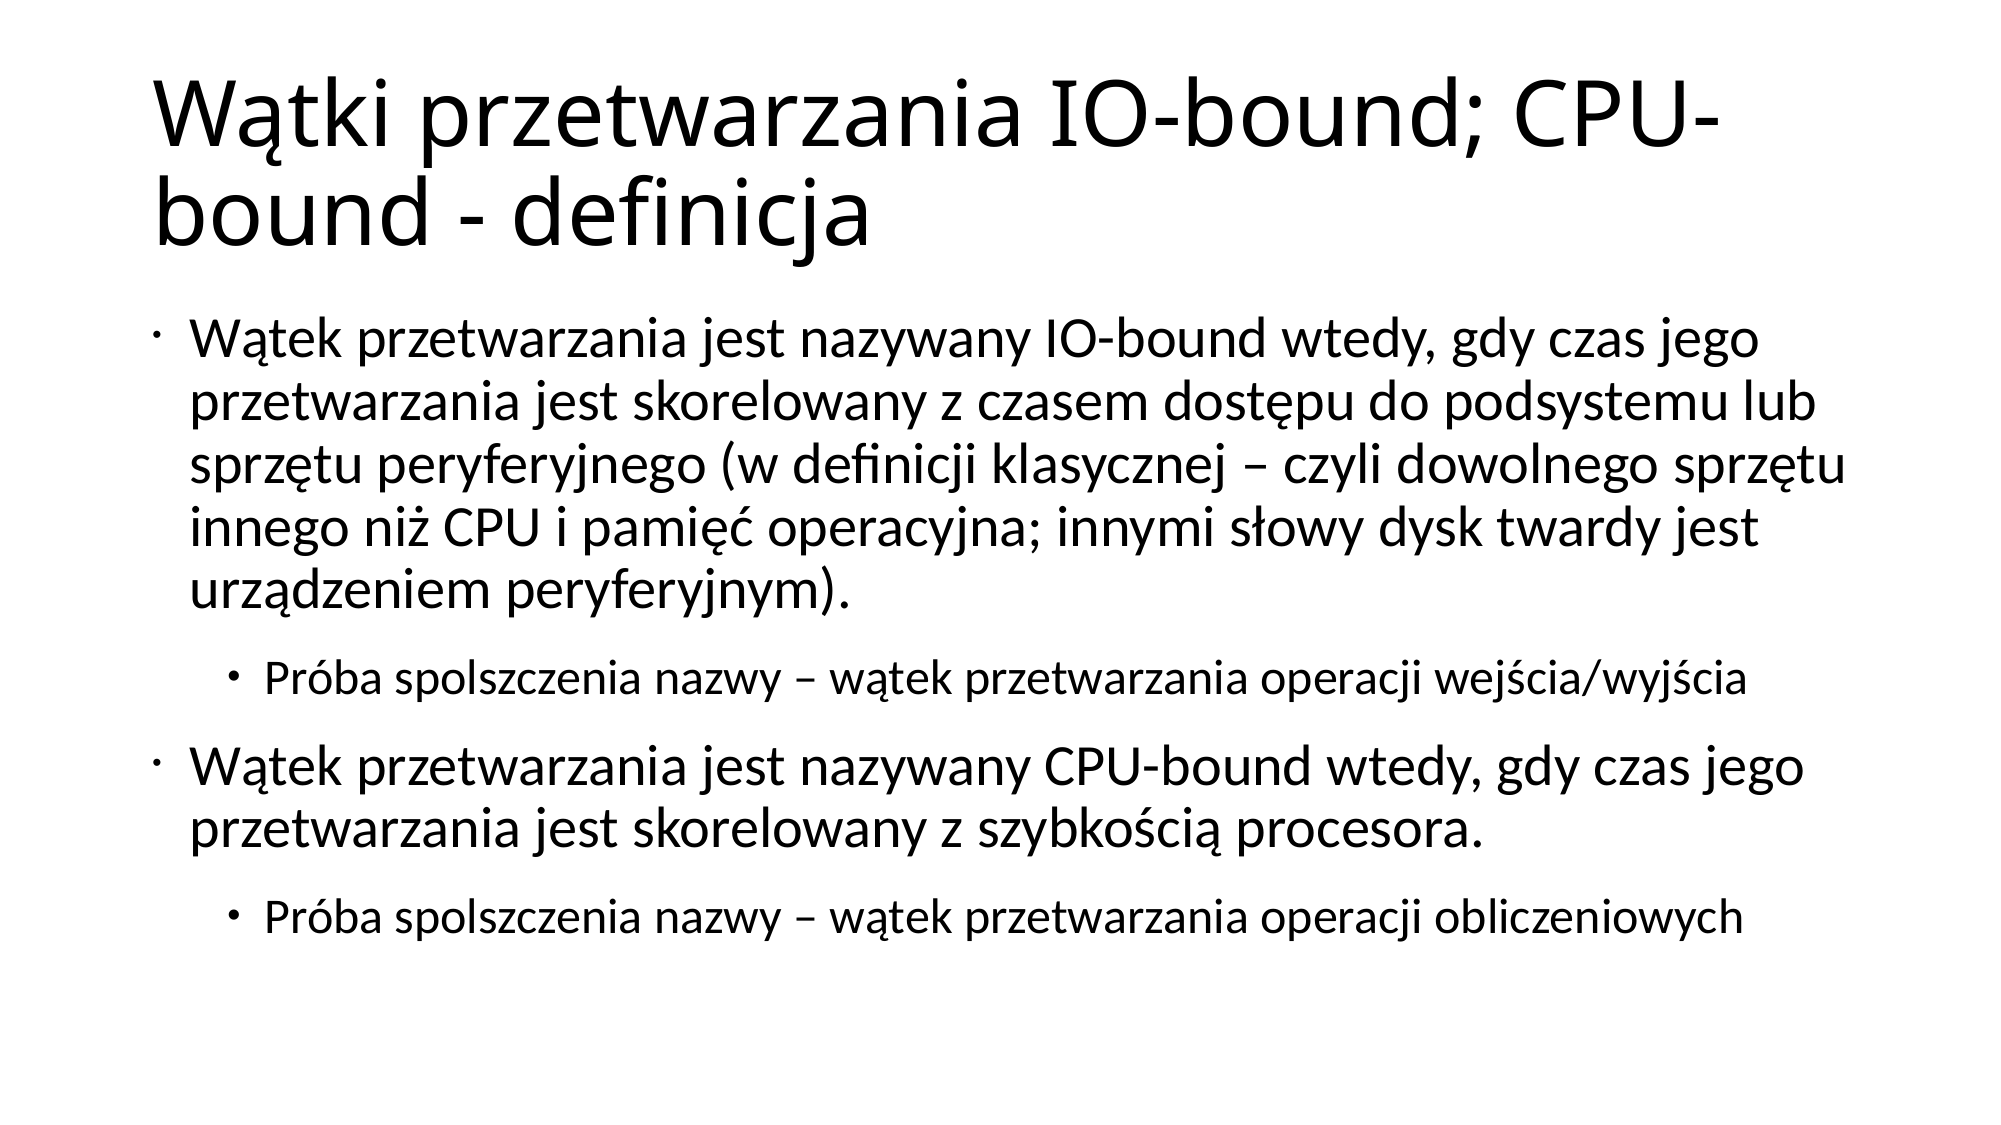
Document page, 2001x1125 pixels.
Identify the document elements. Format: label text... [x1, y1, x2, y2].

list Wątek przetwarzania jest nazywany IO-bound wtedy, gdy czas jego przetwarzania jest skorelowany z czasem dostępu do podsystemu lub sprzętu peryferyjnego (w definicji klasycznej – czyli dowolnego sprzętu innego niż CPU i pamięć operacyjna; innymi słowy dysk twardy jest urządzeniem peryferyjnym). Próba spolszczenia nazwy – wątek przetwarzania operacji wejścia/wyjścia Wątek przetwarzania jest nazywany CPU-bound wtedy, gdy czas jego przetwarzania jest skorelowany z szybkością procesora. Próba spolszczenia nazwy – wątek przetwarzania operacji obliczeniowych [137, 299, 1863, 1014]
title Wątki przetwarzania IO-bound; CPU-bound - definicja [137, 59, 1863, 278]
